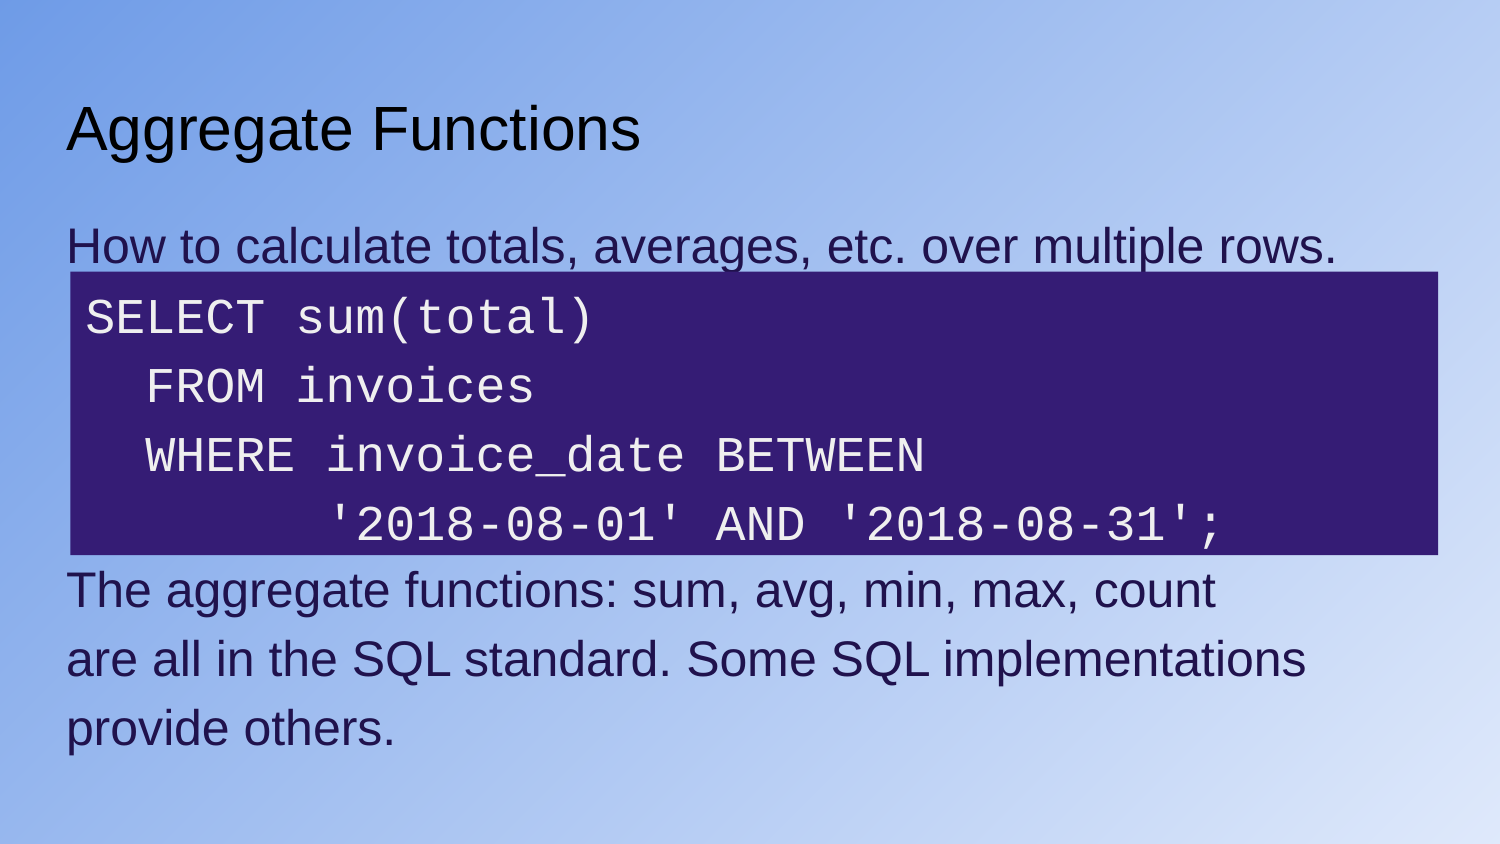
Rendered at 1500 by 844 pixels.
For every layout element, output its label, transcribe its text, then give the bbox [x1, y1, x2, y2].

title Aggregate Functions [51, 72, 1449, 167]
list How to calculate totals, averages, etc. over multiple rows. The aggregate functions: sum, avg, min, max, count are all in the SQL standard. Some SQL implementations provide others. [51, 189, 1449, 750]
text_box SELECT sum(total) FROM invoices WHERE invoice_date BETWEEN '2018-08-01' AND '2018-08-31'; [70, 271, 1439, 556]
